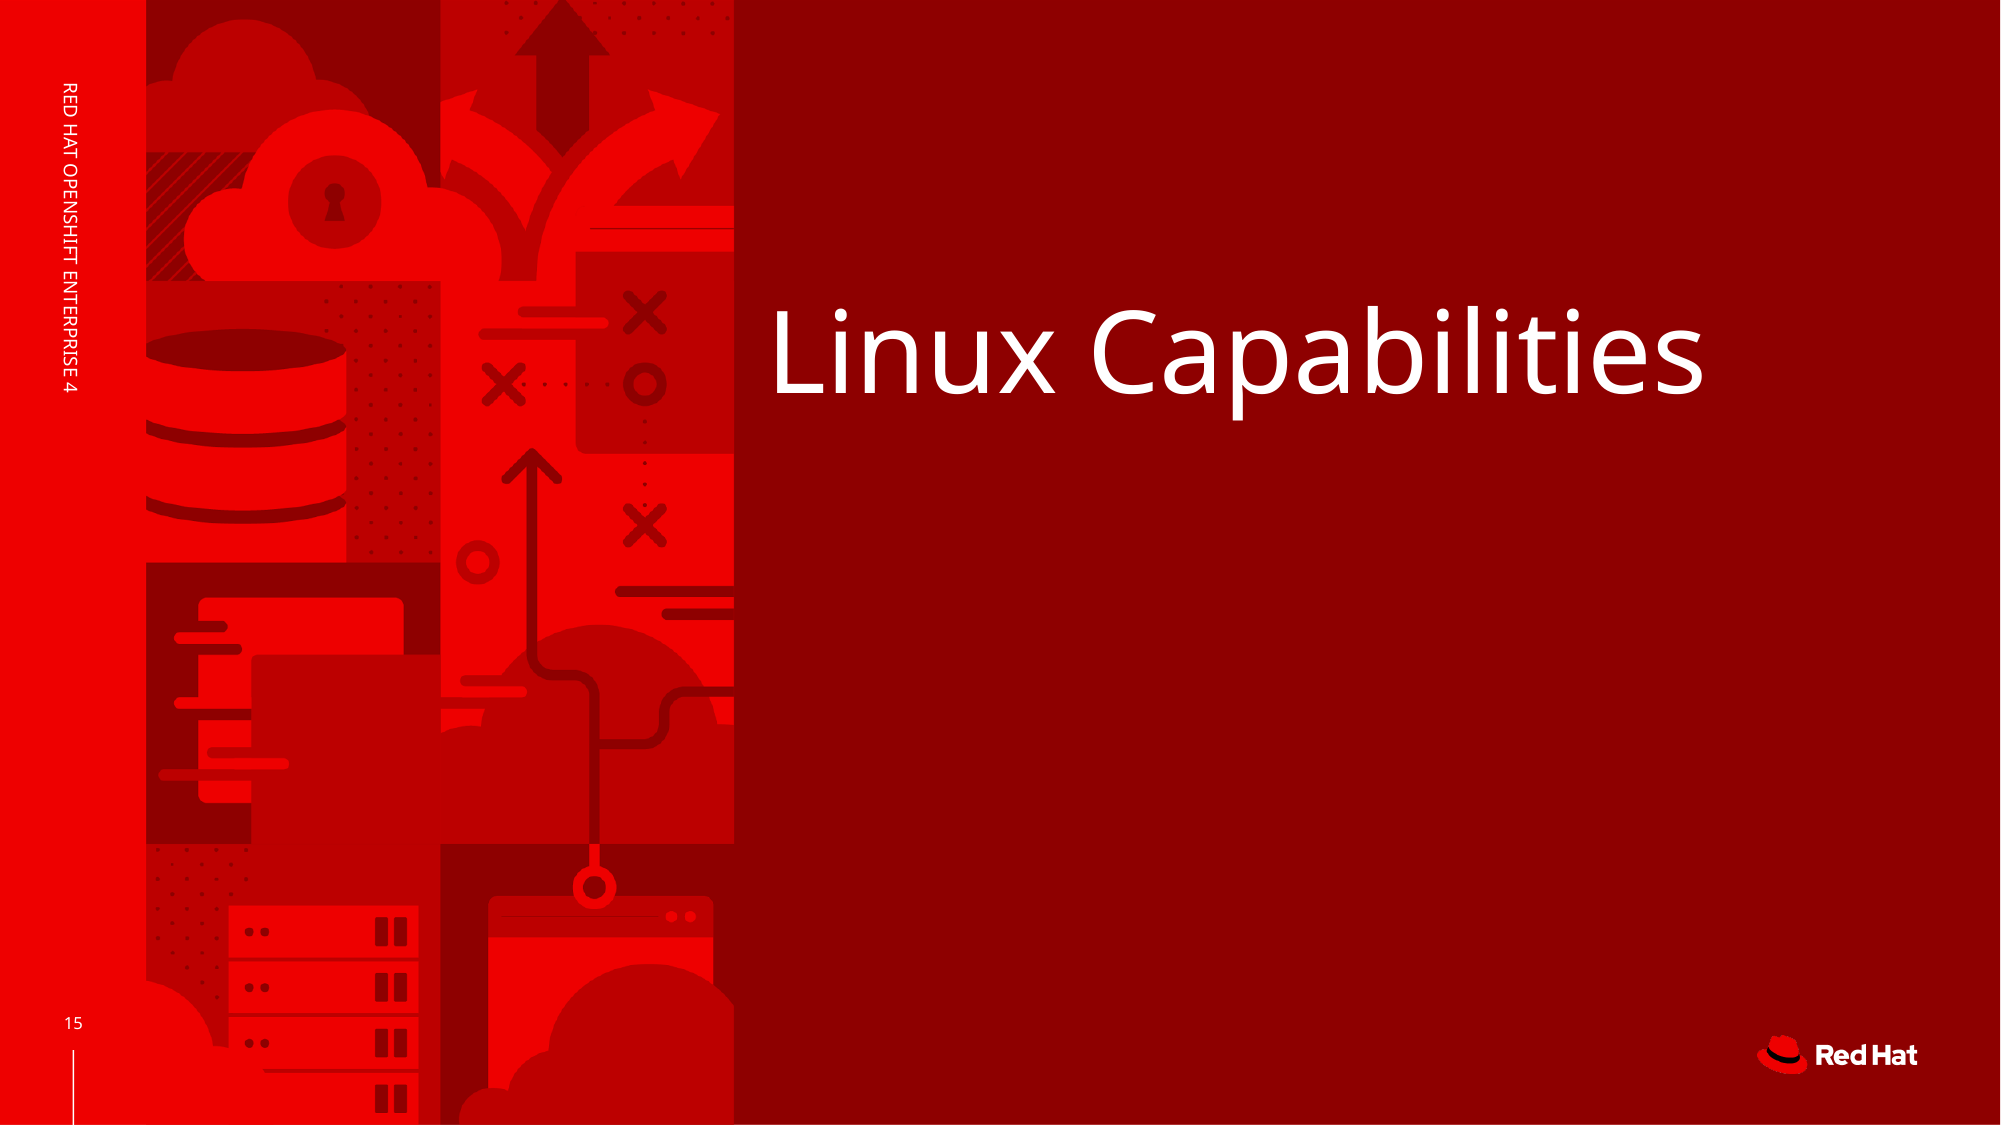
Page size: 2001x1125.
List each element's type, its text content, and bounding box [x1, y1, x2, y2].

picture [0, 0, 2001, 1125]
subtitle RED HAT OPENSHIFT ENTERPRISE 4 [0, 0, 144, 845]
title Linux Capabilities [766, 267, 1858, 905]
slide_number <number> [13, 1012, 134, 1036]
